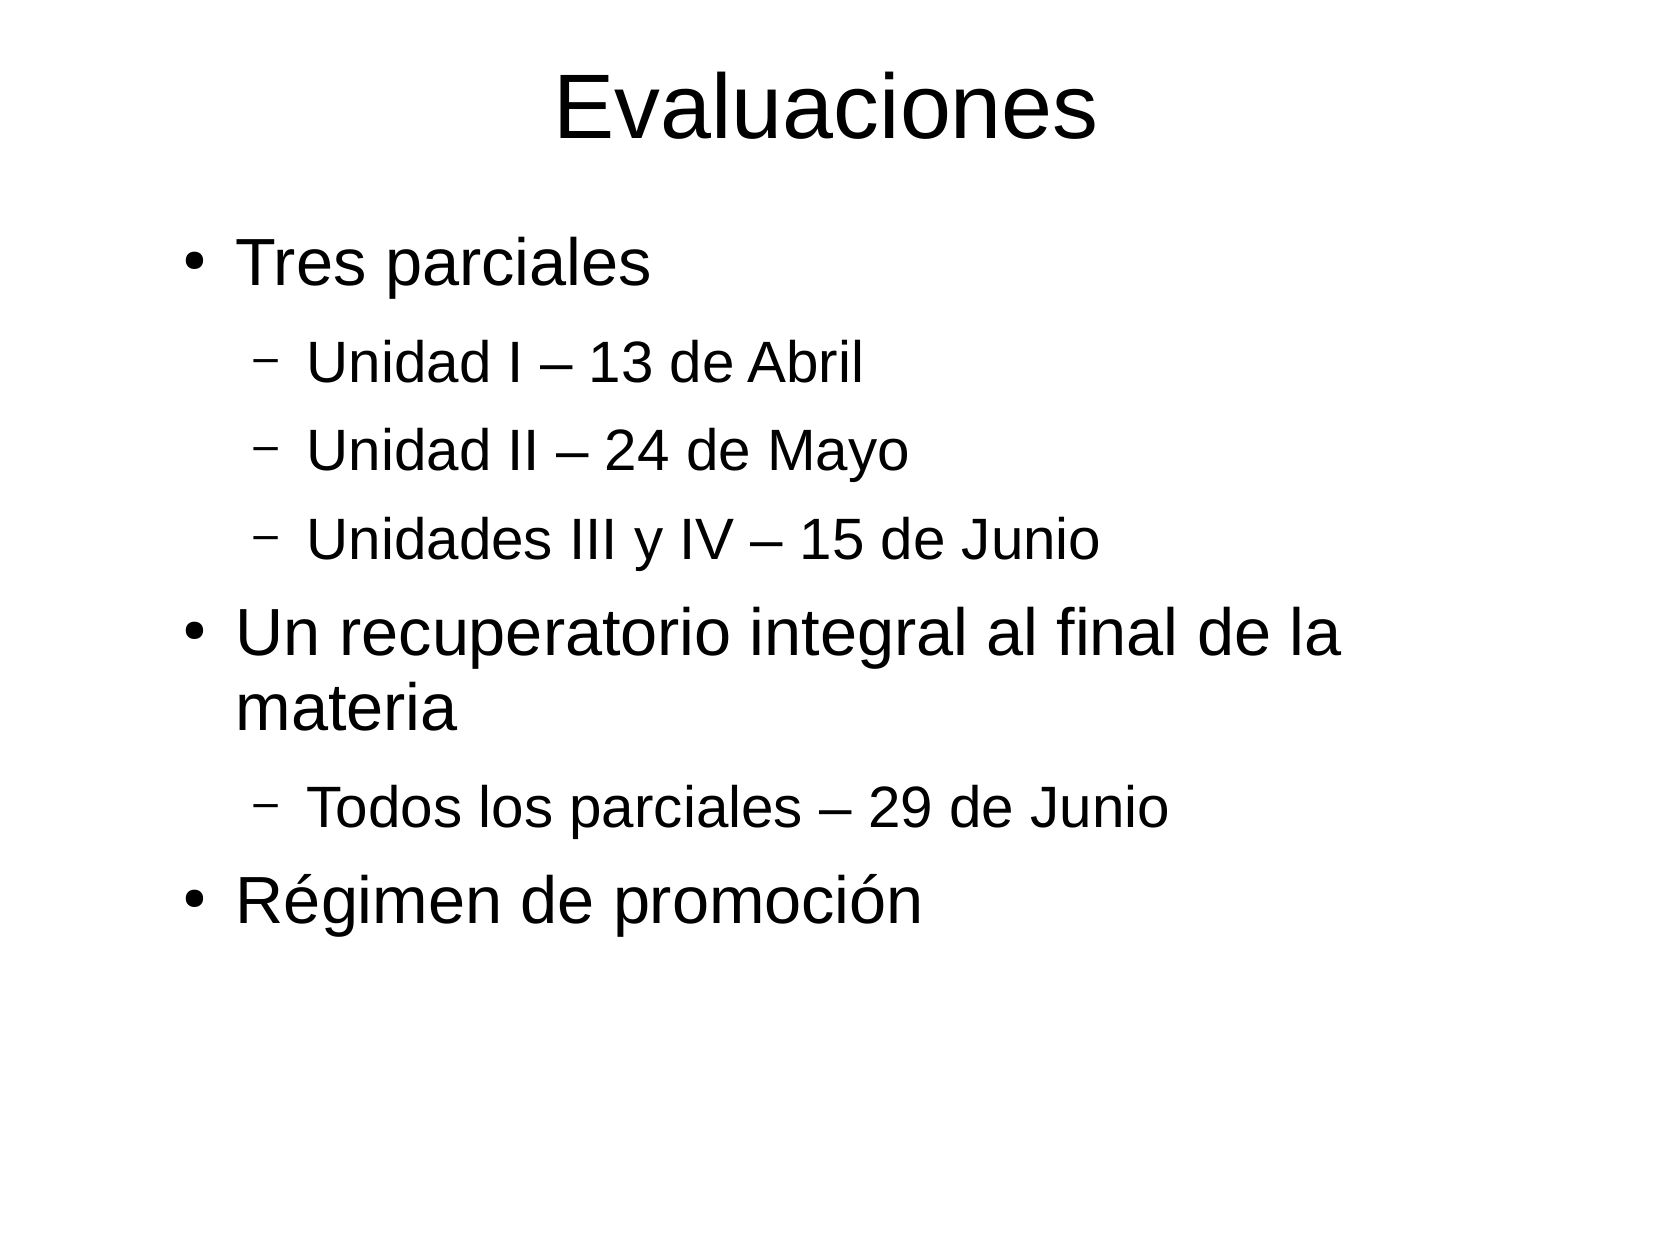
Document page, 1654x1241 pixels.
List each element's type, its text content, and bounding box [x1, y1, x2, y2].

list Tres parciales Unidad I – 13 de Abril Unidad II – 24 de Mayo Unidades III y IV – 15 de Junio Un recuperatorio integral al final de la materia Todos los parciales – 29 de Junio Régimen de promoción [164, 225, 1500, 1051]
title Evaluaciones [82, 49, 1571, 166]
